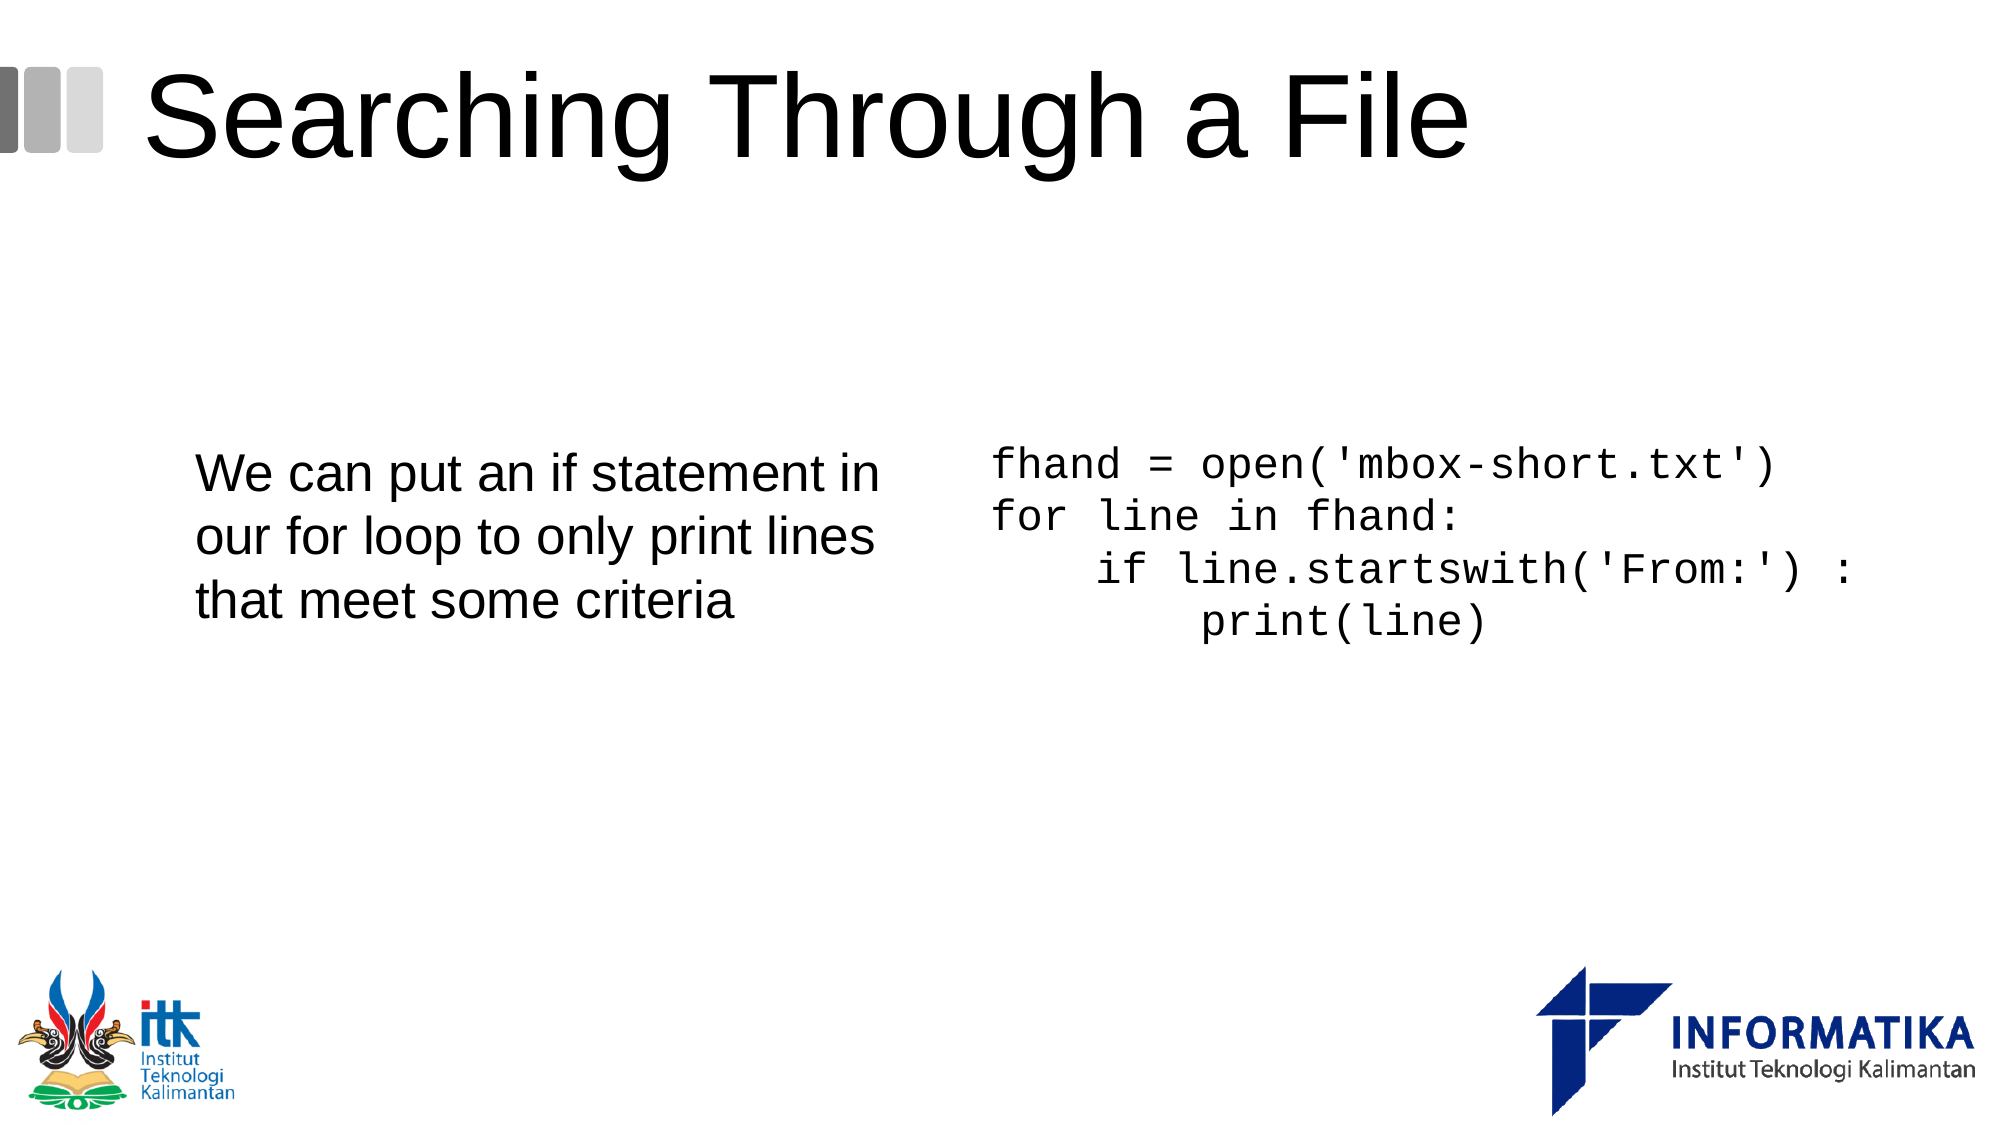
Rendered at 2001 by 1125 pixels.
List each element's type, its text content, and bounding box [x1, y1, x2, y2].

picture [0, 935, 253, 1125]
title Searching Through a File [137, 1, 1863, 219]
picture [1534, 965, 1976, 1118]
text_box fhand = open('mbox-short.txt') for line in fhand: if line.startswith('From:') : print(line) [990, 388, 1886, 690]
list We can put an if statement in our for loop to only print lines that meet some criteria [142, 355, 895, 712]
